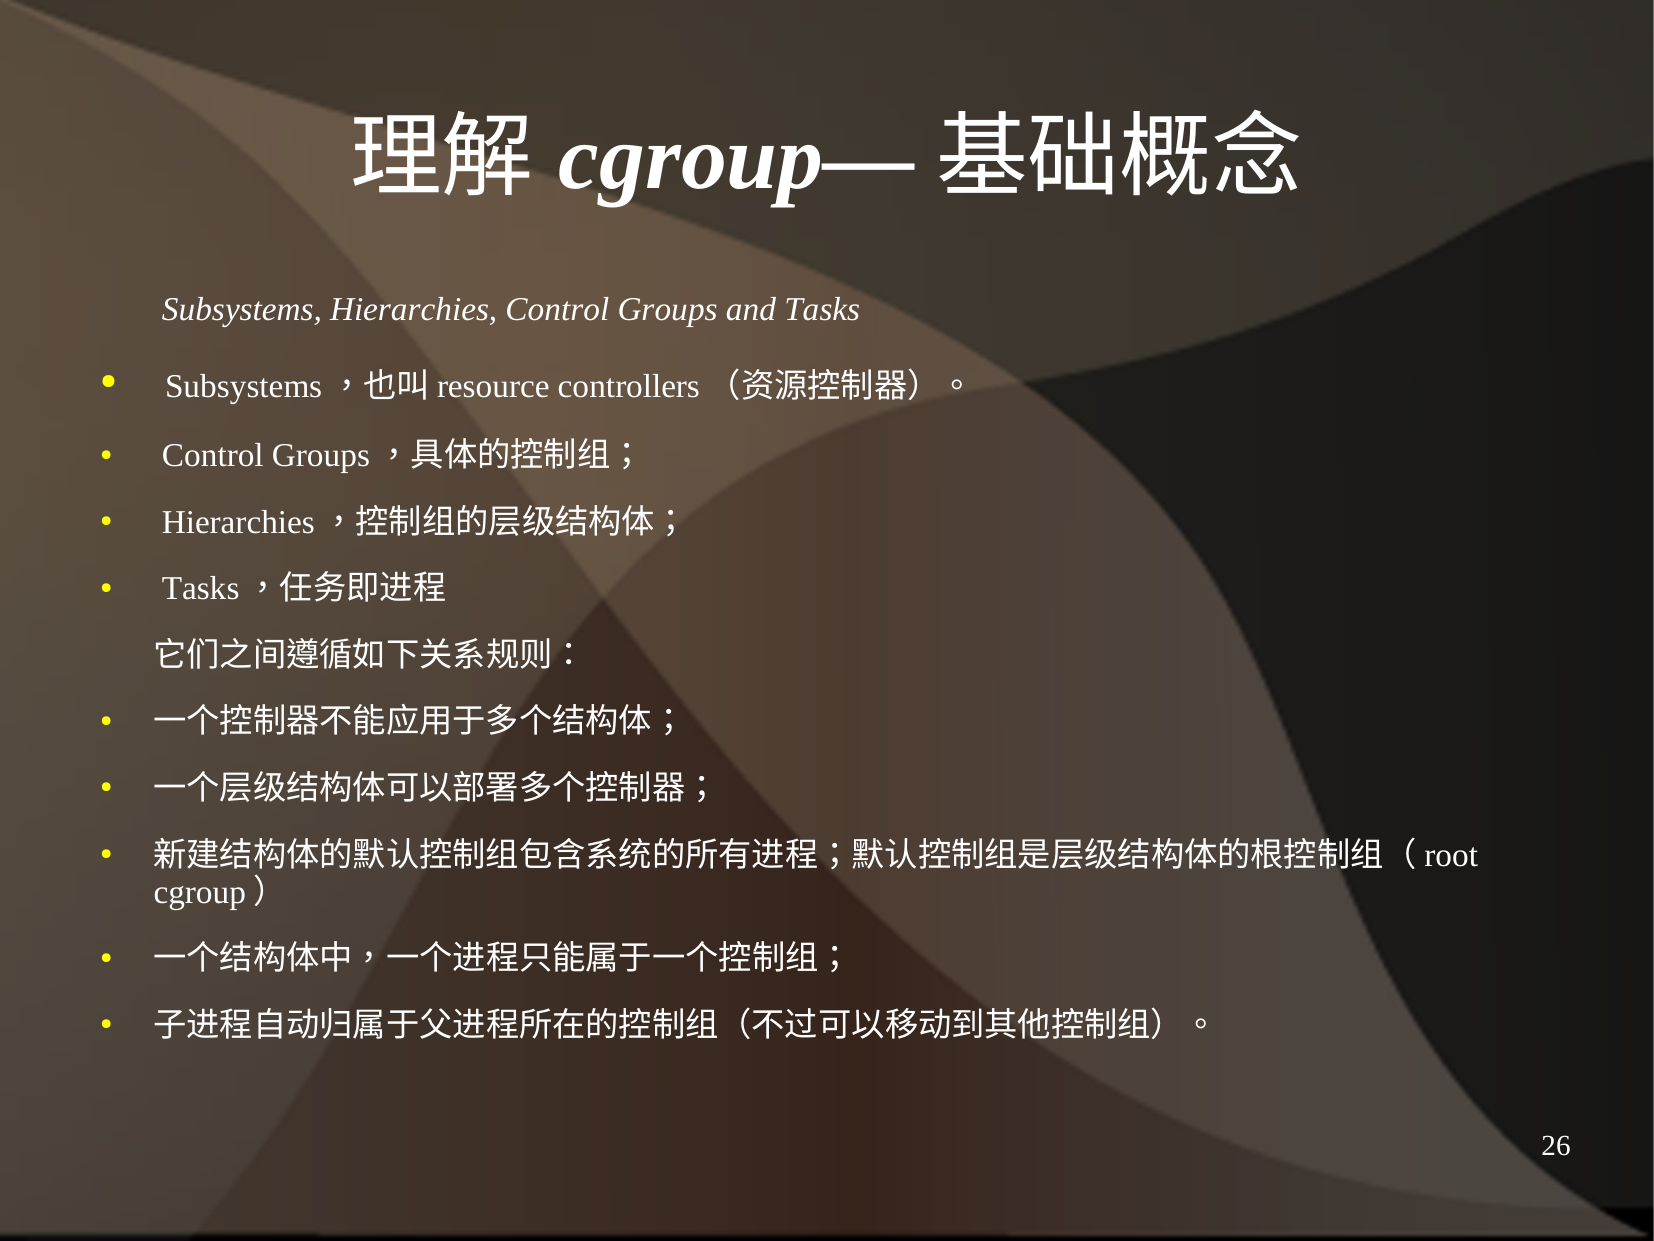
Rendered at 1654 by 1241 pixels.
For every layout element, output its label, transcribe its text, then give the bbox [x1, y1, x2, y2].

list Subsystems, Hierarchies, Control Groups and Tasks Subsystems，也叫resource controllers（资源控制器）。 Control Groups，具体的控制组； Hierarchies，控制组的层级结构体； Tasks，任务即进程 它们之间遵循如下关系规则： 一个控制器不能应用于多个结构体； 一个层级结构体可以部署多个控制器； 新建结构体的默认控制组包含系统的所有进程；默认控制组是层级结构体的根控制组（root cgroup） 一个结构体中，一个进程只能属于一个控制组； 子进程自动归属于父进程所在的控制组（不过可以移动到其他控制组）。 [82, 290, 1571, 1140]
picture [0, 0, 1654, 1241]
title 理解cgroup—基础概念 [82, 49, 1571, 257]
